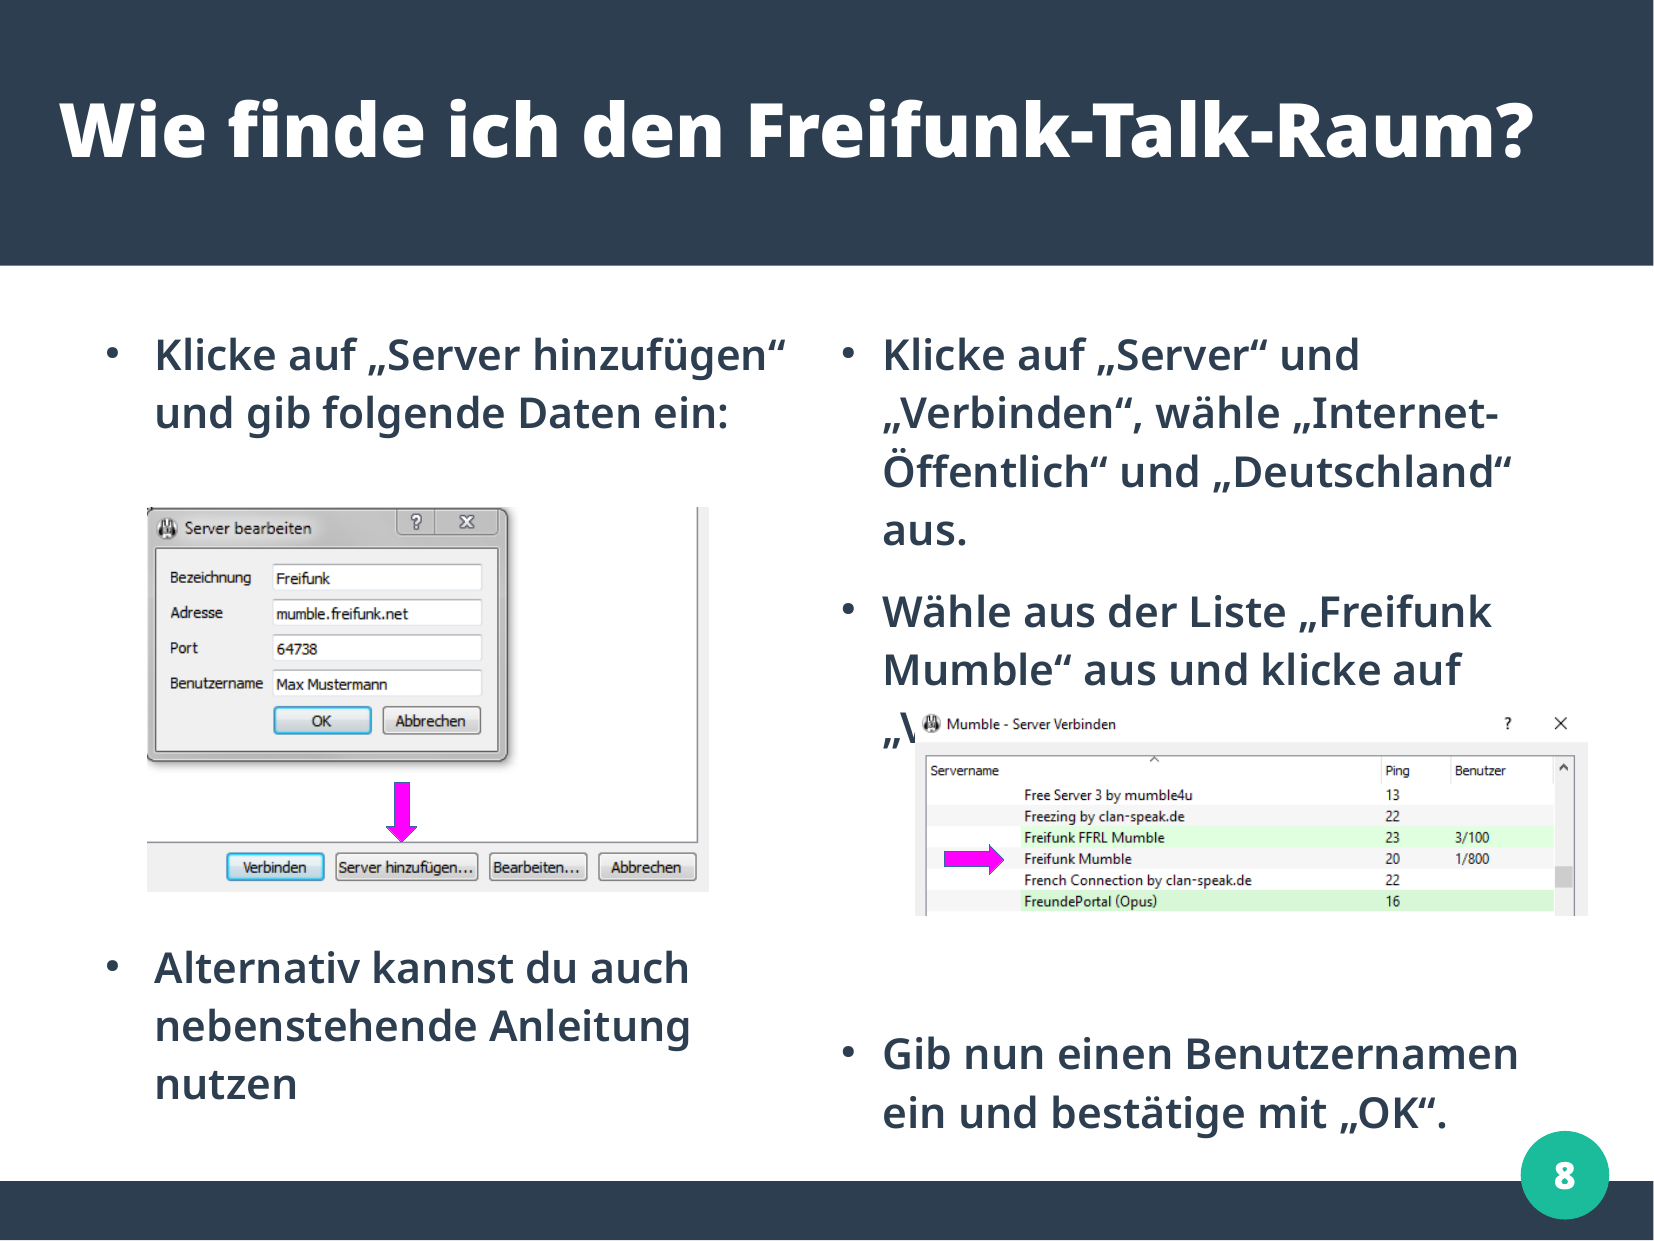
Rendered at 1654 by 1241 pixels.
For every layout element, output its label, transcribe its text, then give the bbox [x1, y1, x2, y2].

list Klicke auf „Server hinzufügen“ und gib folgende Daten ein: Alternativ kannst du auch nebenstehende Anleitung nutzen [88, 324, 798, 1152]
title Wie finde ich den Freifunk-Talk-Raum? [59, 49, 1595, 207]
list Klicke auf „Server“ und „Verbinden“, wähle „Internet-Öffentlich“ und „Deutschland“ aus. Wähle aus der Liste „Freifunk Mumble“ aus und klicke auf „Verbinden“. Gib nun einen Benutzernamen ein und bestätige mit „OK“. [826, 324, 1595, 1152]
text_box [386, 782, 417, 842]
picture [915, 708, 1588, 916]
text_box [944, 844, 1004, 875]
